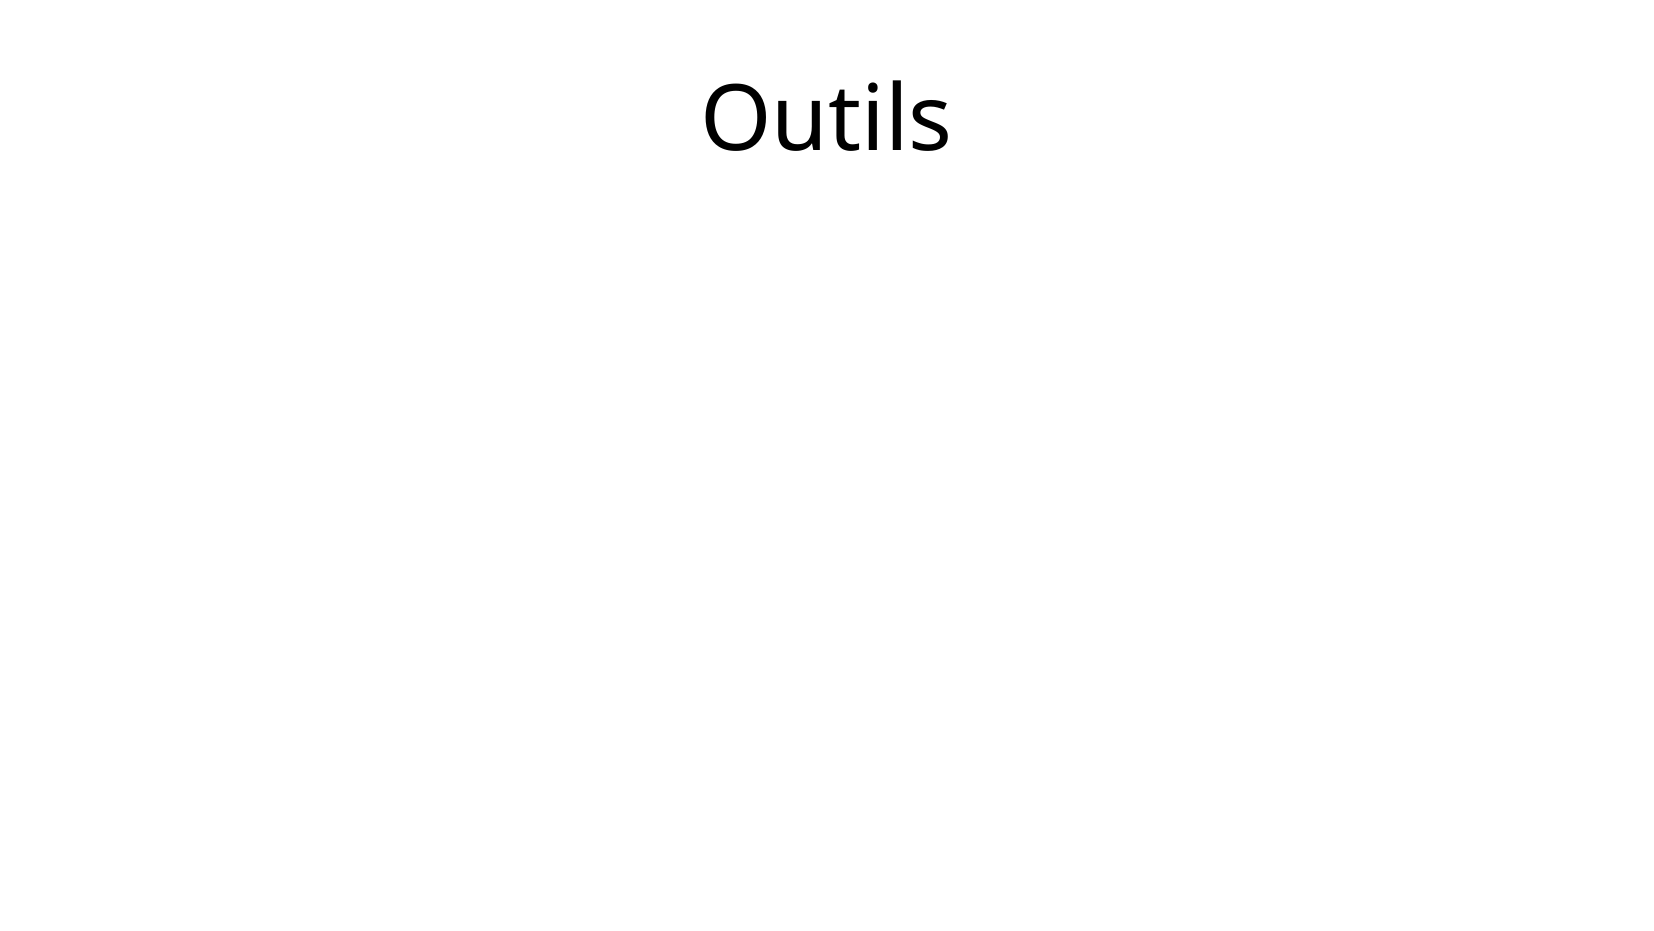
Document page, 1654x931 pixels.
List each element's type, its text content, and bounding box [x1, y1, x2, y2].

title Outils [82, 37, 1571, 193]
